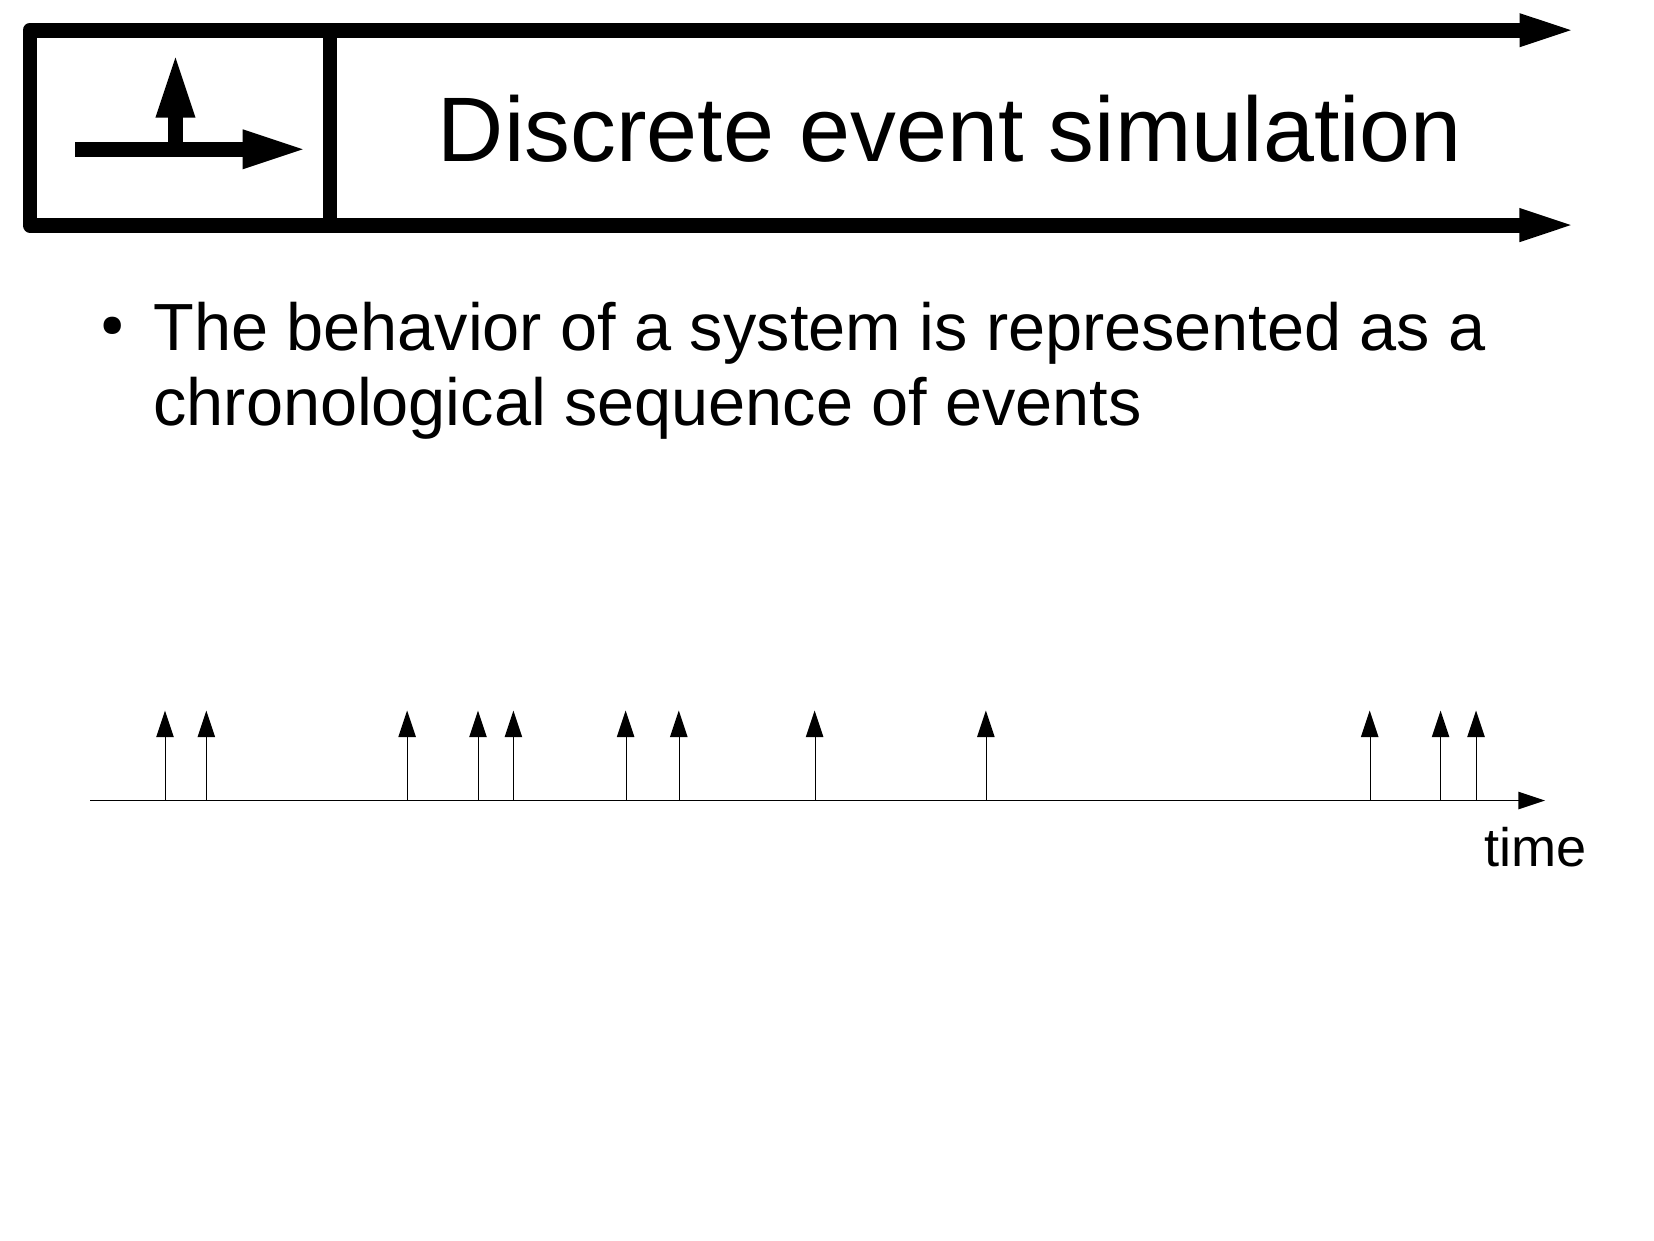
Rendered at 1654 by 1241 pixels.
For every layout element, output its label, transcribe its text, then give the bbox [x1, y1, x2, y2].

text_box time [1470, 810, 1603, 886]
title Discrete event simulation [337, 25, 1654, 233]
title Discrete event simulation [206, 38, 323, 218]
list The behavior of a system is represented as a chronological sequence of events [82, 290, 1538, 541]
